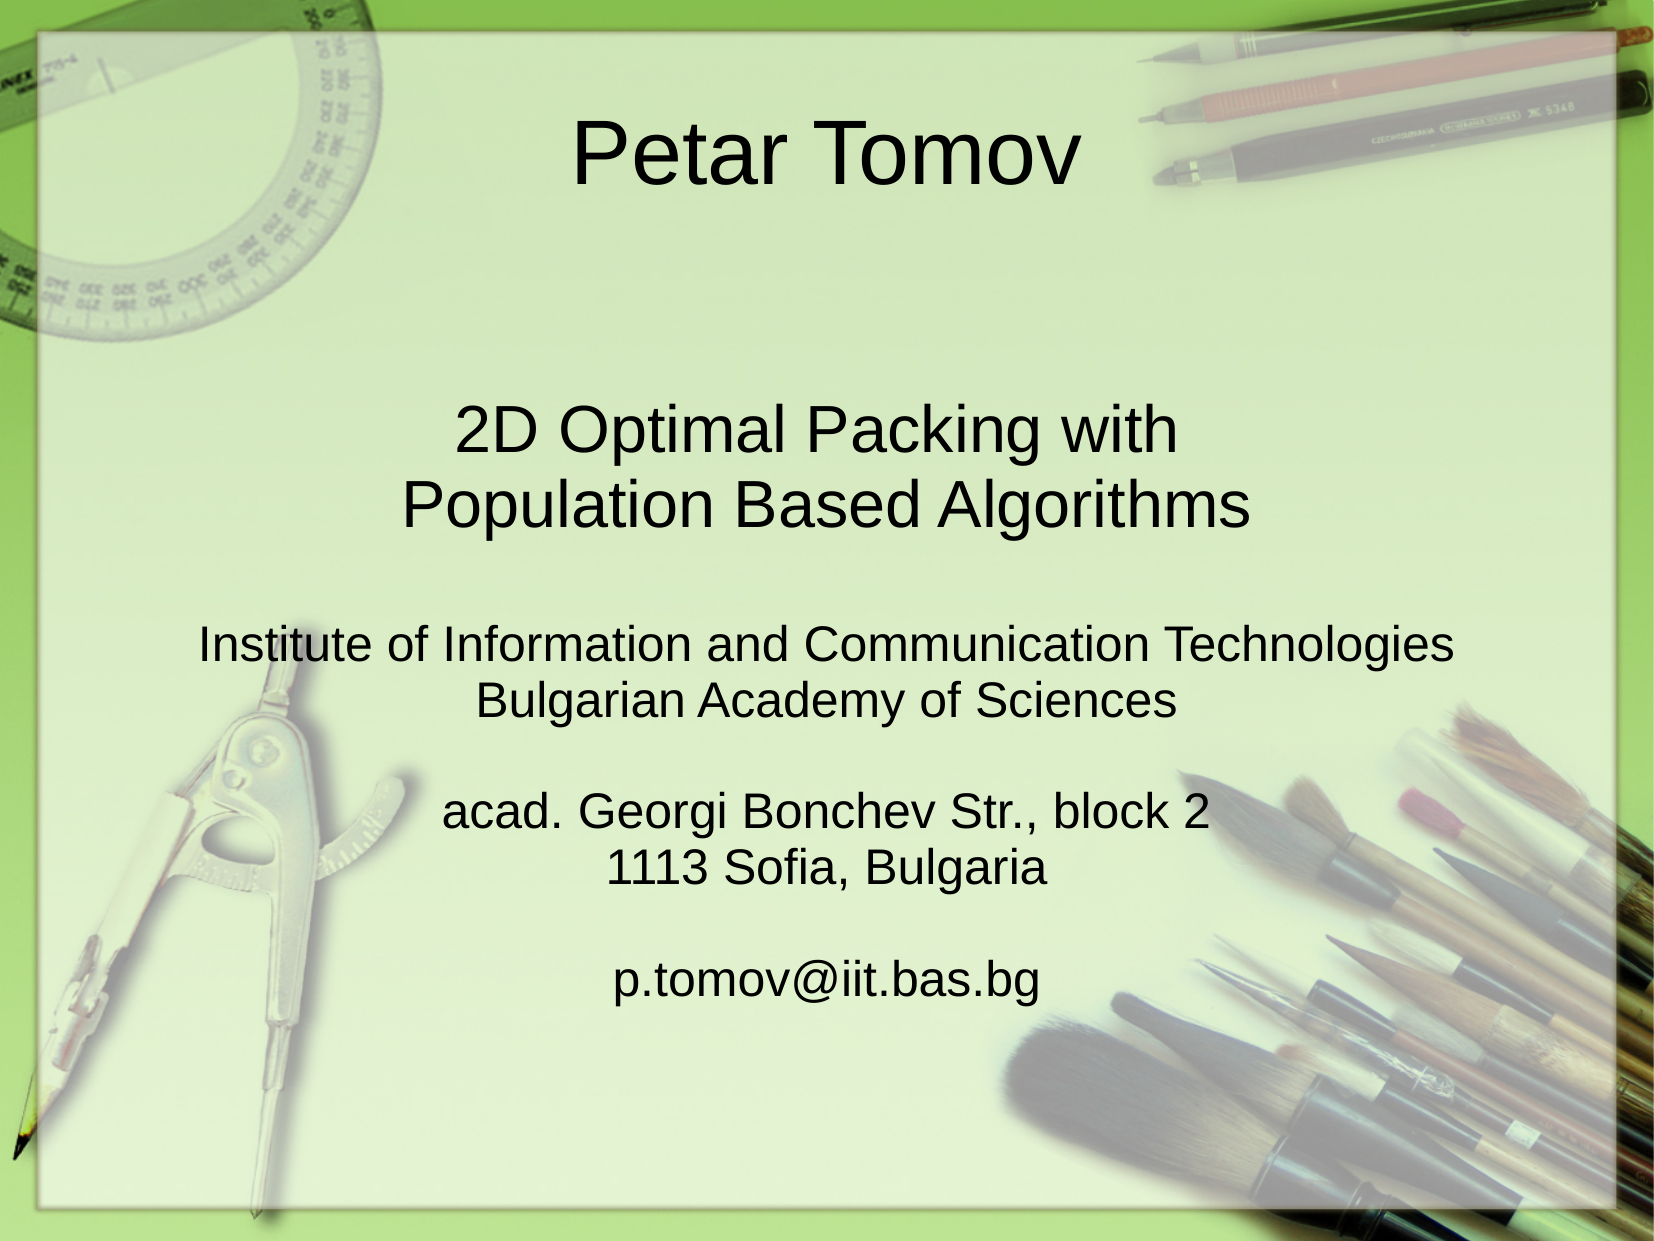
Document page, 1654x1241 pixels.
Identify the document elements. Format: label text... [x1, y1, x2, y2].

picture [0, 0, 1654, 1241]
subtitle 2D Optimal Packing with Population Based Algorithms Institute of Information and Communication Technologies Bulgarian Academy of Sciences acad. Georgi Bonchev Str., block 2 1113 Sofia, Bulgaria p.tomov@iit.bas.bg [82, 297, 1571, 1102]
title Petаr Tomov [82, 56, 1571, 250]
